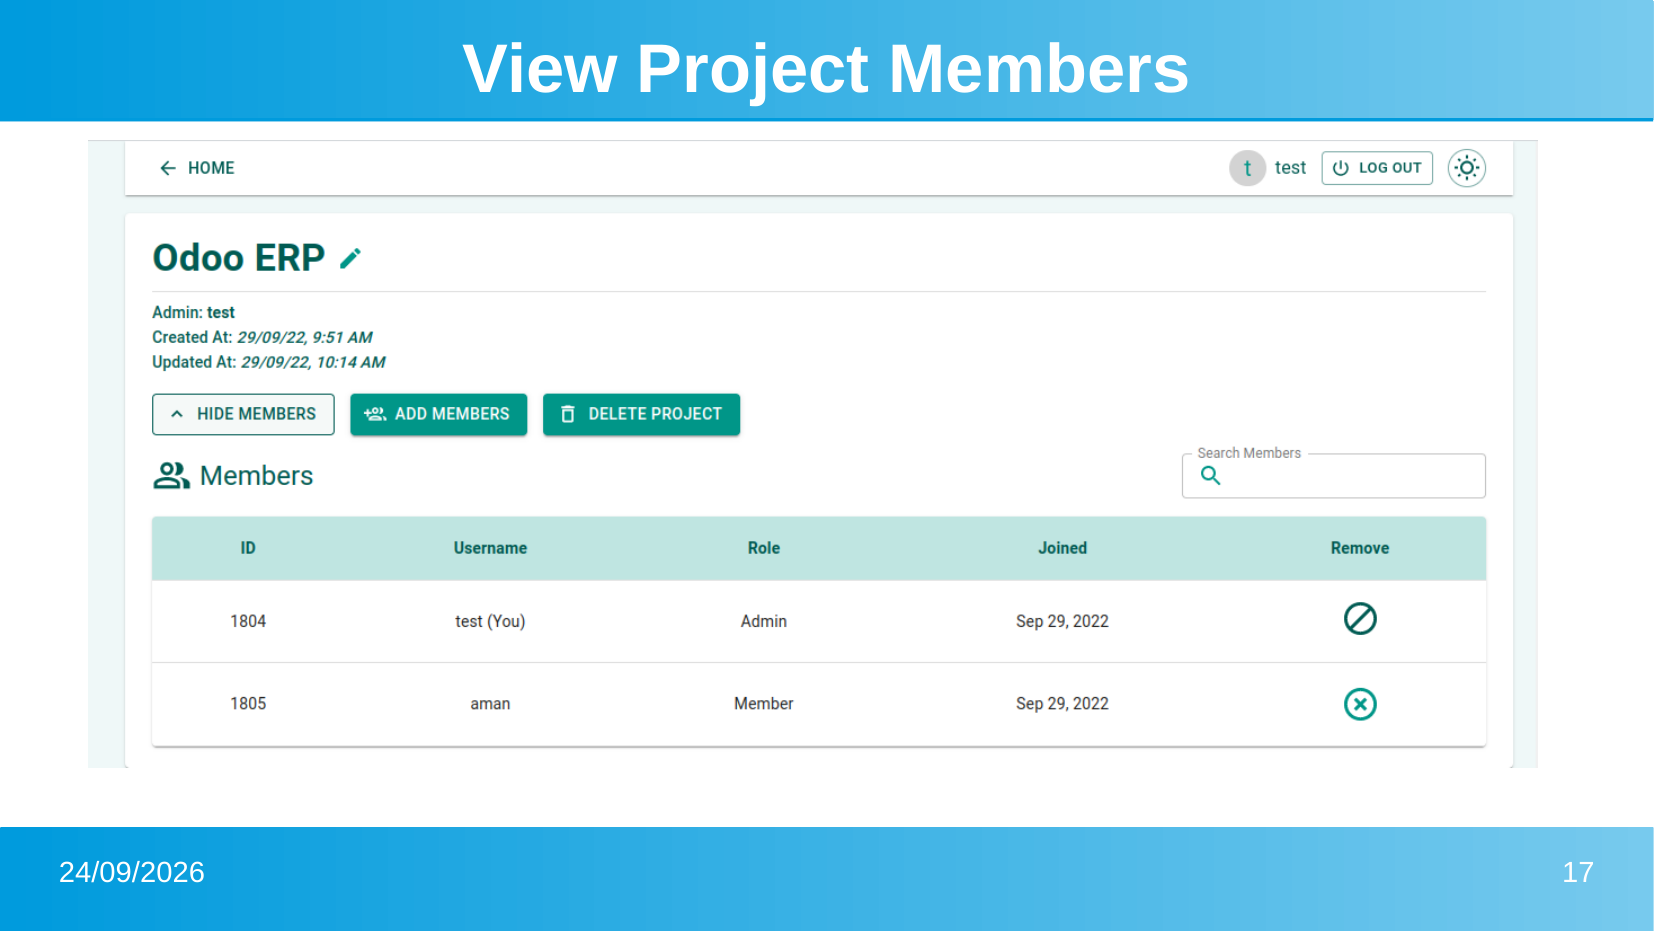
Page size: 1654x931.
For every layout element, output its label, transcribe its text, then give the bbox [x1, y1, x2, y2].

picture [88, 140, 1538, 768]
title View Project Members [59, 29, 1595, 108]
